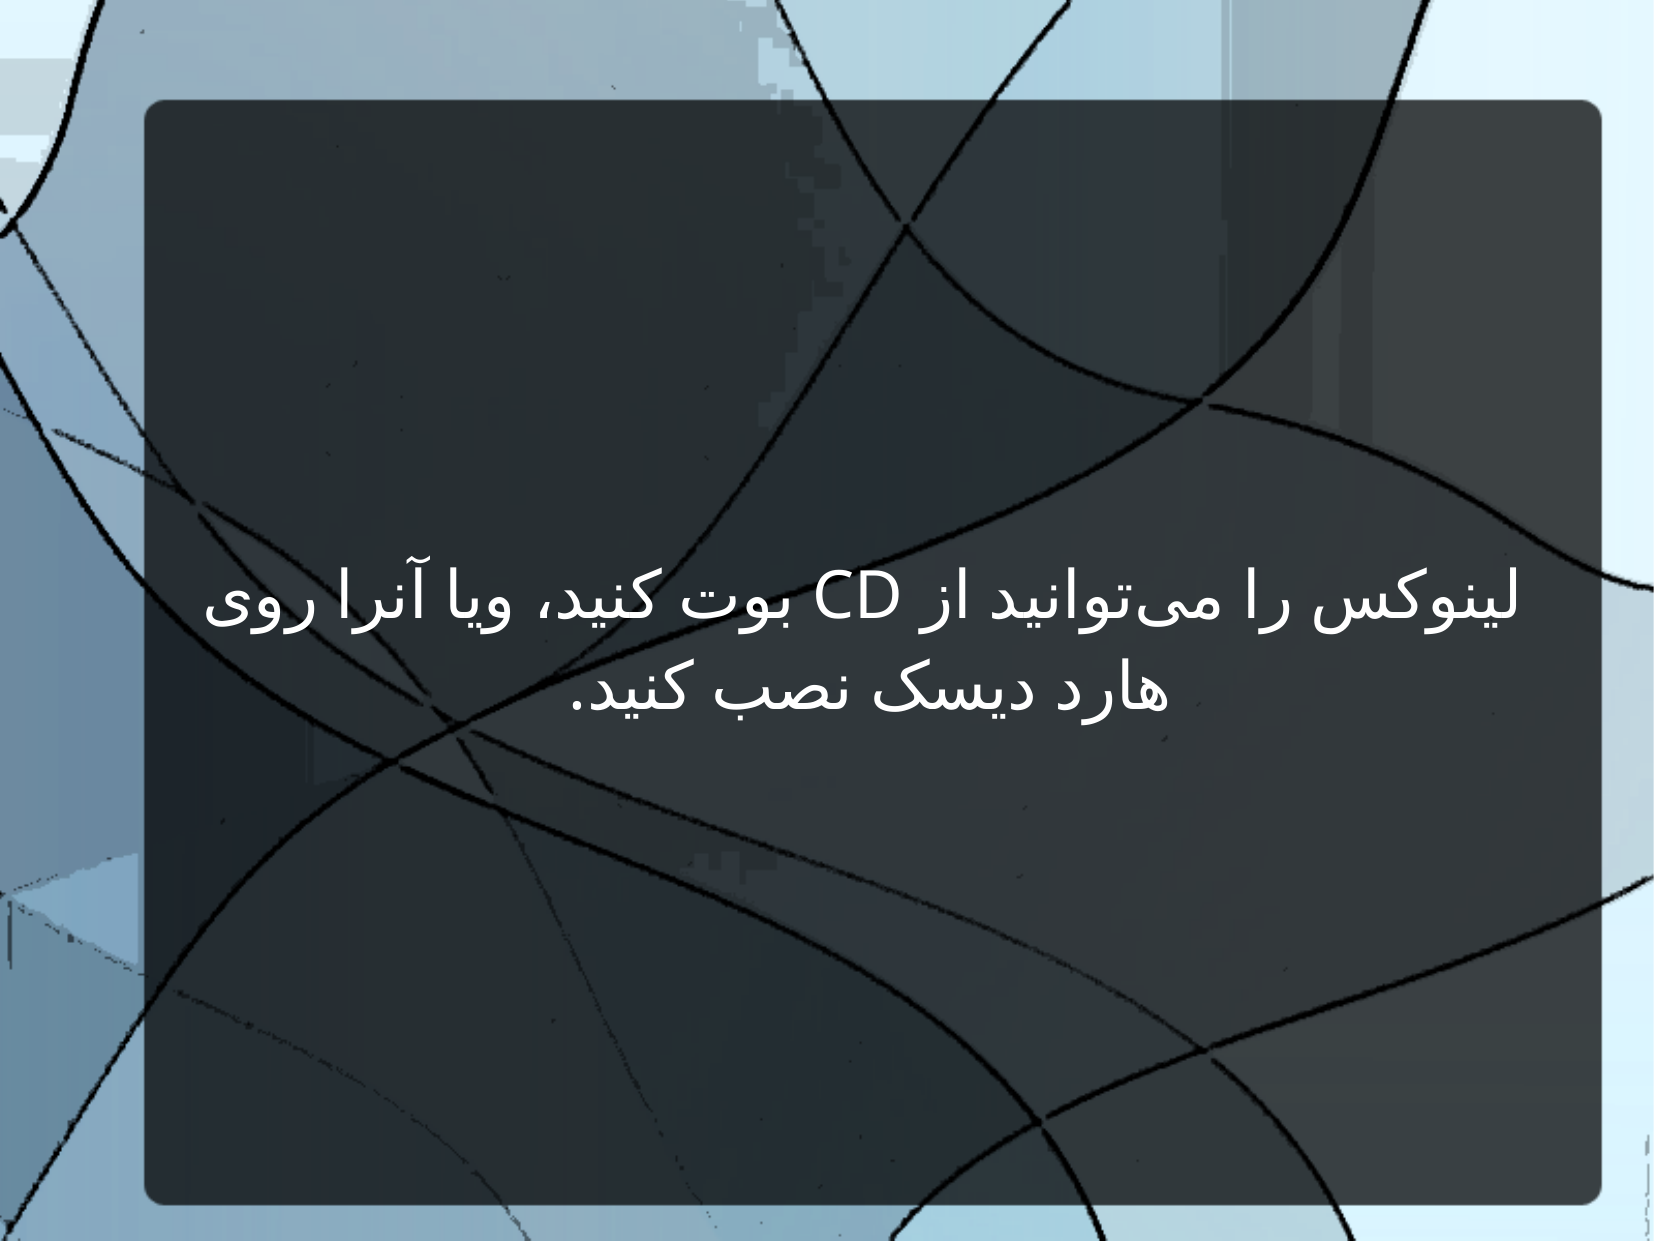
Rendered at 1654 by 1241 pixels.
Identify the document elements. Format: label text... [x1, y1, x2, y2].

subtitle لینوکس را می‌توانید از CD بوت کنید، ویا آنرا روی هارد دیسک نصب کنید. [159, 115, 1583, 1161]
picture [0, 0, 1654, 1241]
